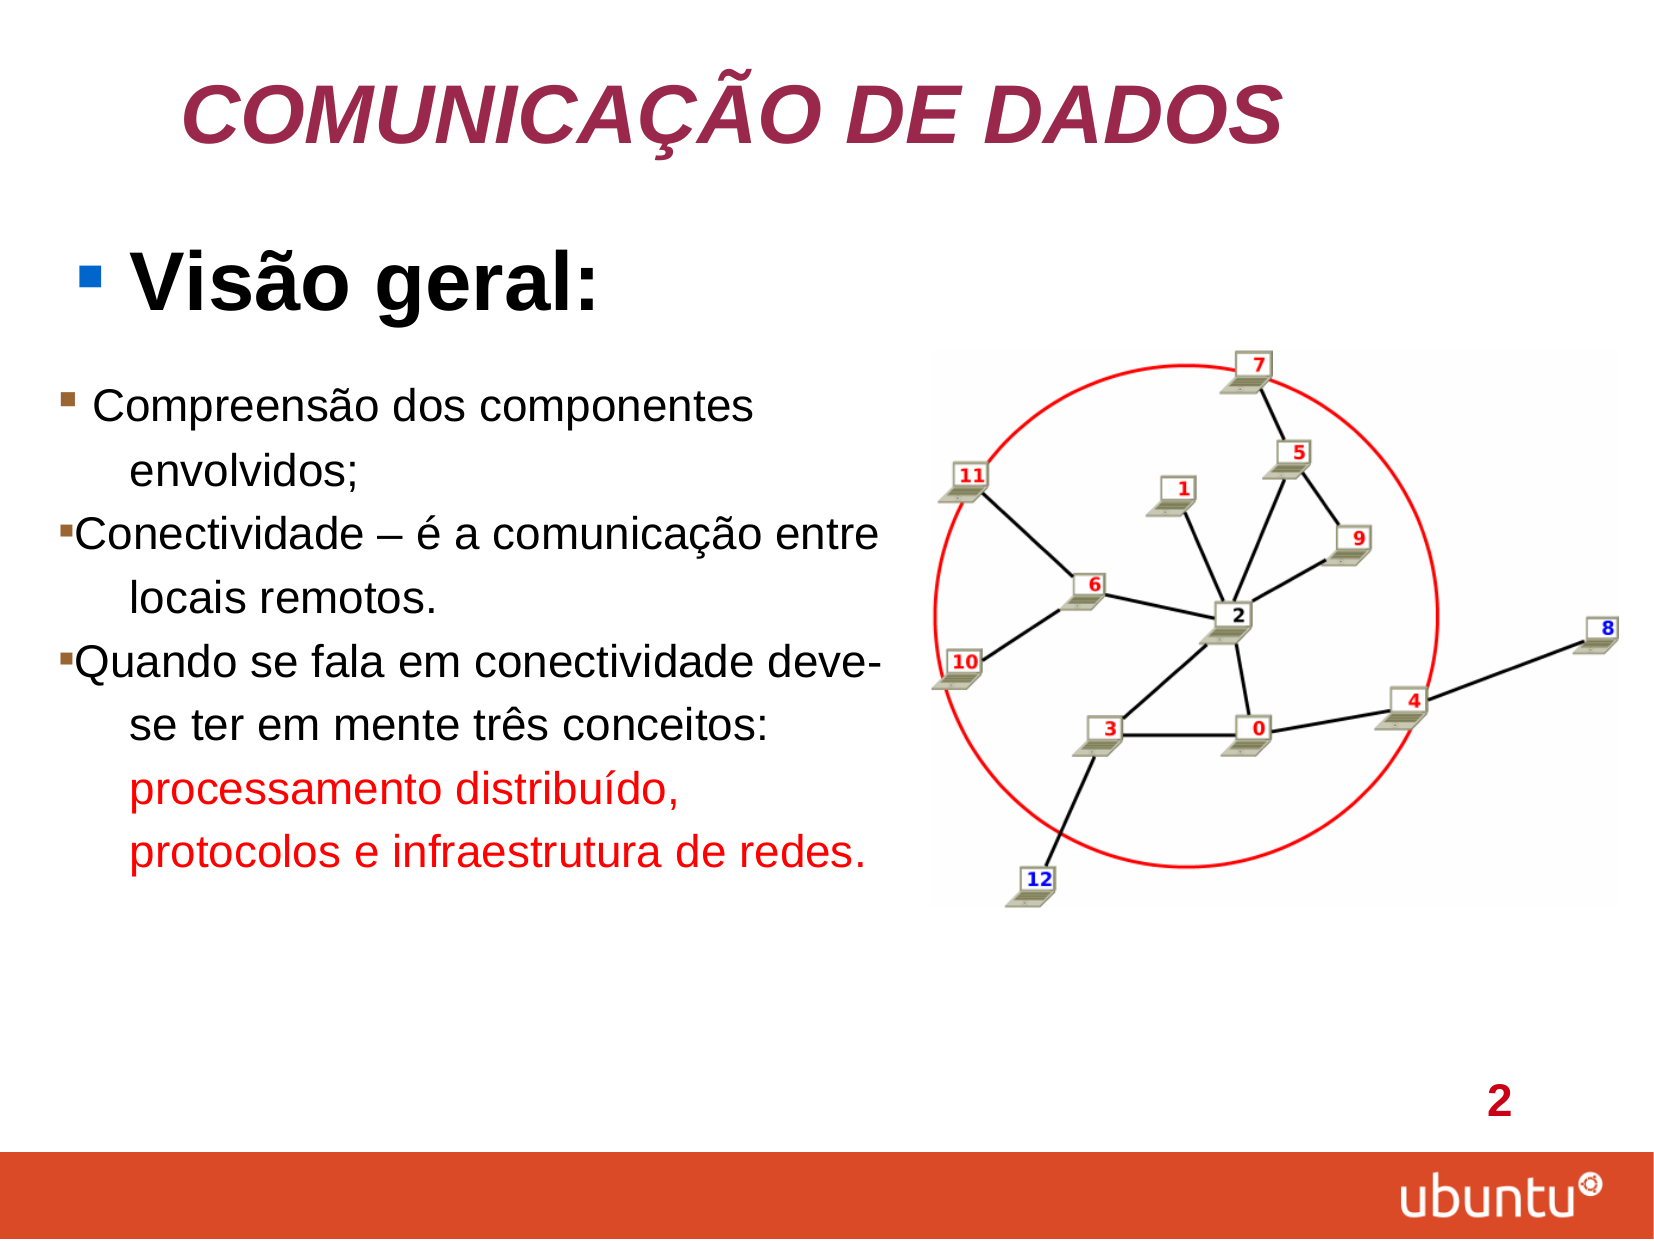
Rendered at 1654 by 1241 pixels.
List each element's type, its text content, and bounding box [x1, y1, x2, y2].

picture [0, 1152, 1654, 1239]
list Visão geral: Compreensão dos componentes envolvidos; Conectividade – é a comunicação entre locais remotos. Quando se fala em conectividade deve-se ter em mente três conceitos: processamento distribuído, protocolos e infraestrutura de redes. [59, 212, 886, 1093]
text_box <number> [1473, 1063, 1654, 1134]
picture [915, 341, 1625, 916]
title COMUNICAÇÃO DE DADOS [0, 0, 1489, 208]
